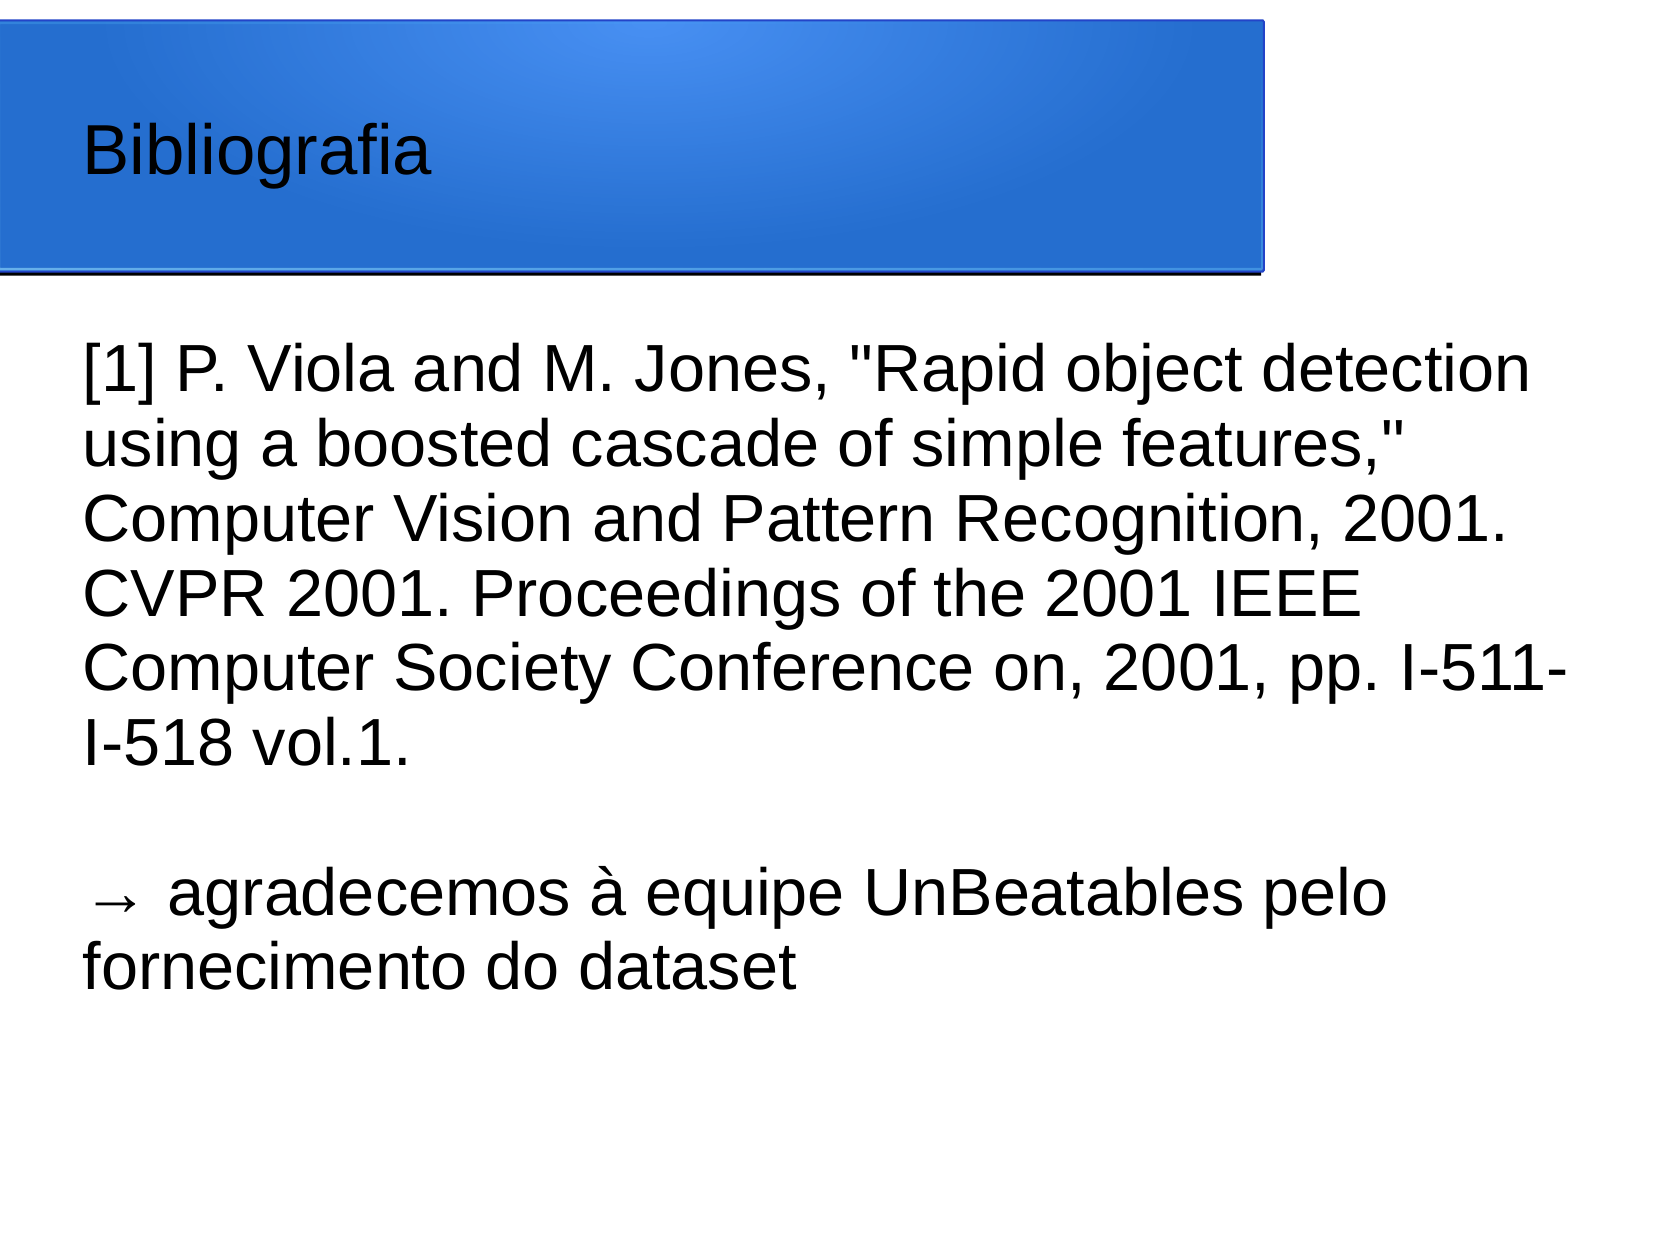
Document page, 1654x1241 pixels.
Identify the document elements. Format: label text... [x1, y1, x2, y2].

subtitle [1] P. Viola and M. Jones, "Rapid object detection using a boosted cascade of simple features," Computer Vision and Pattern Recognition, 2001. CVPR 2001. Proceedings of the 2001 IEEE Computer Society Conference on, 2001, pp. I-511-I-518 vol.1. → agradecemos à equipe UnBeatables pelo fornecimento do dataset [82, 331, 1571, 1241]
title Bibliografia [82, 47, 1235, 252]
